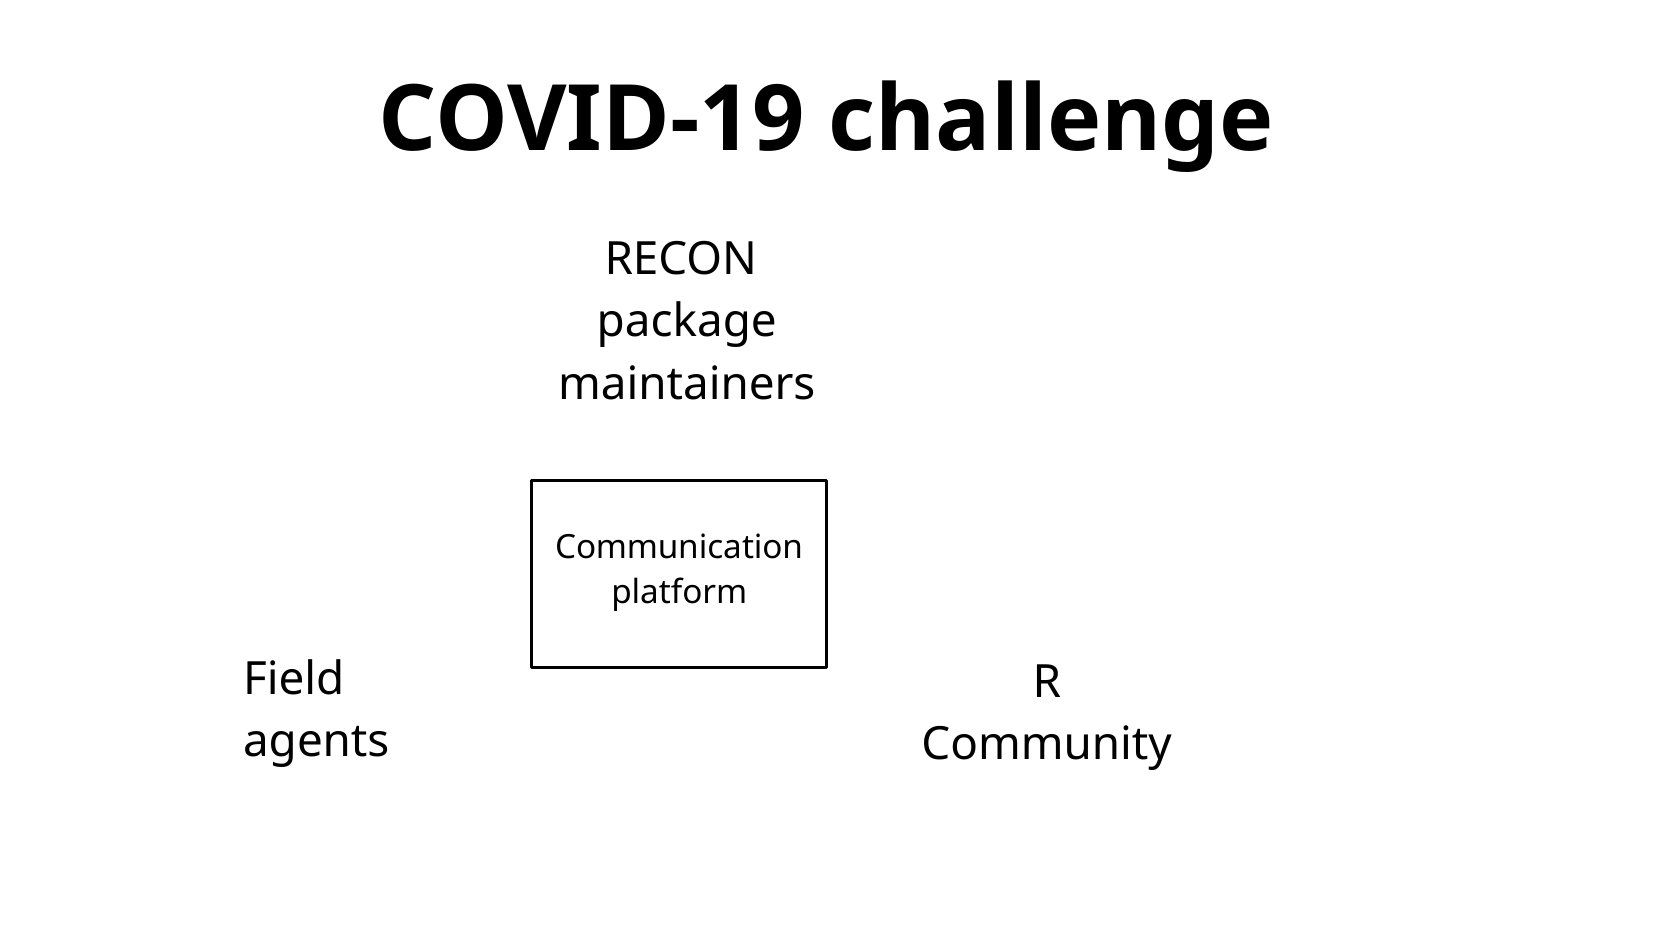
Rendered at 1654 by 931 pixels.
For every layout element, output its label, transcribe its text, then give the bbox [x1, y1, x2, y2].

text_box Field agents [228, 637, 438, 804]
title COVID-19 challenge [82, 37, 1571, 193]
text_box Communication platform [531, 515, 827, 691]
text_box RECON package maintainers [543, 217, 843, 454]
text_box [531, 480, 827, 515]
text_box R Community [906, 640, 1193, 804]
